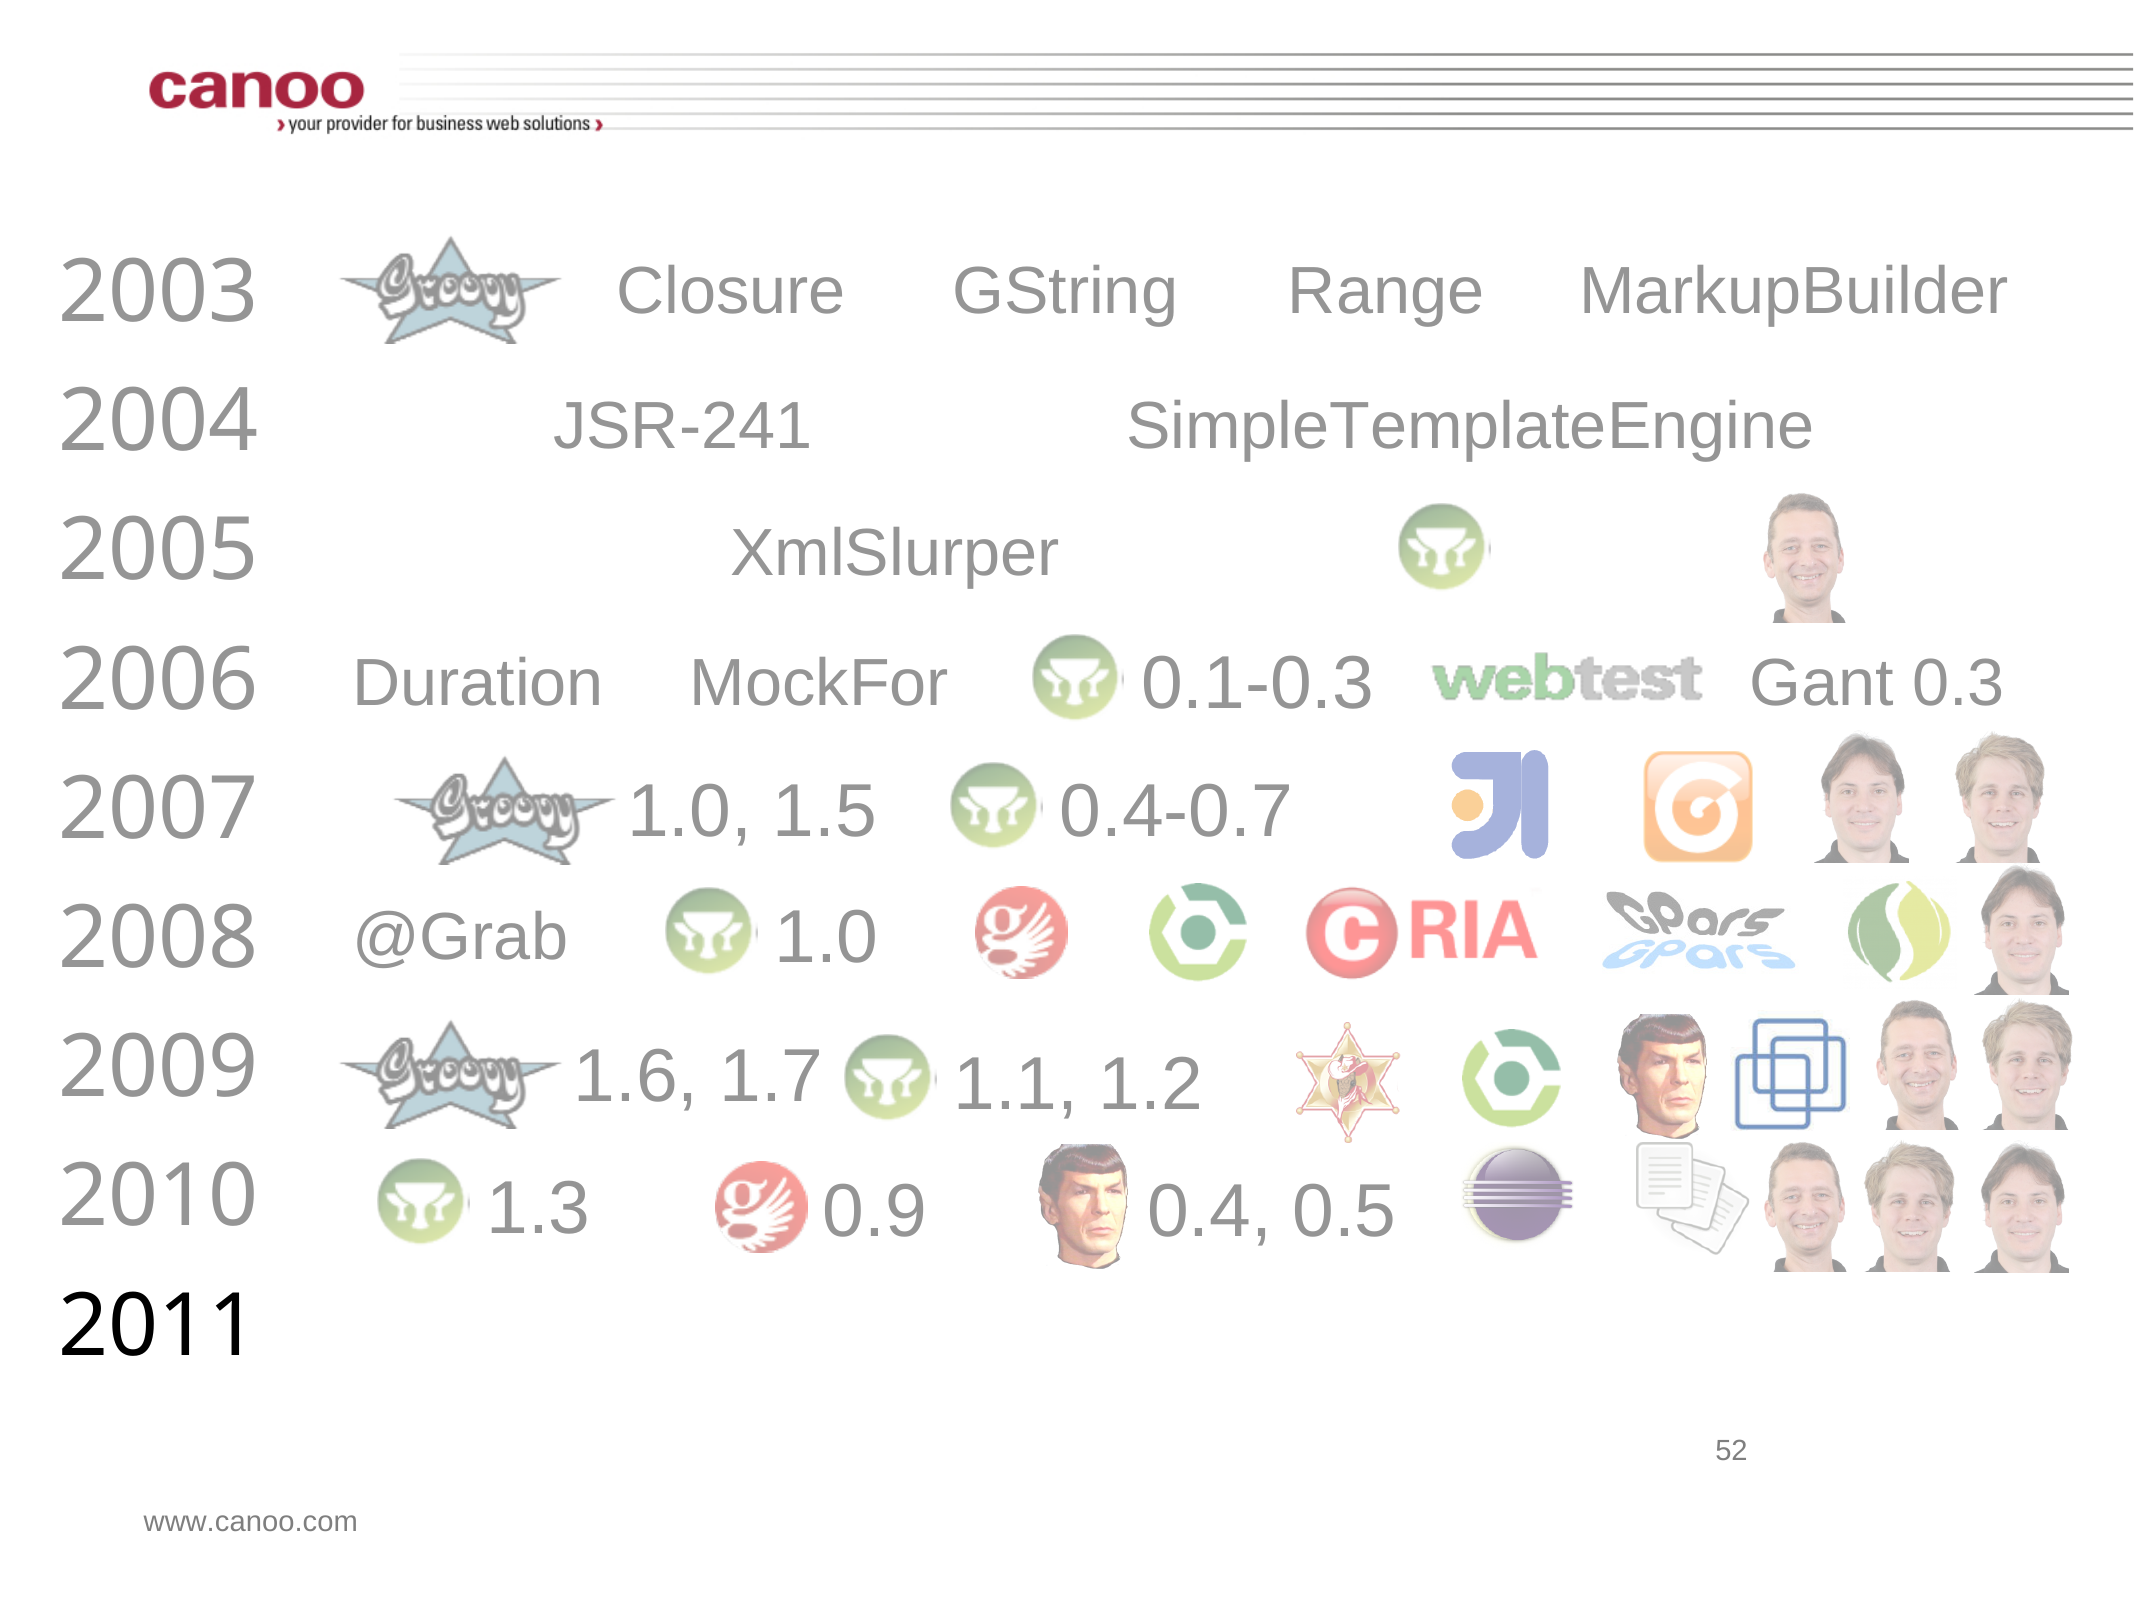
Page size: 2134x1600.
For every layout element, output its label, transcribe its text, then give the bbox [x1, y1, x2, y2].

text_box <number> [1705, 1423, 1758, 1474]
text_box 2011 [43, 1288, 297, 1380]
picture [37, 225, 2101, 1288]
picture [0, 21, 2134, 188]
